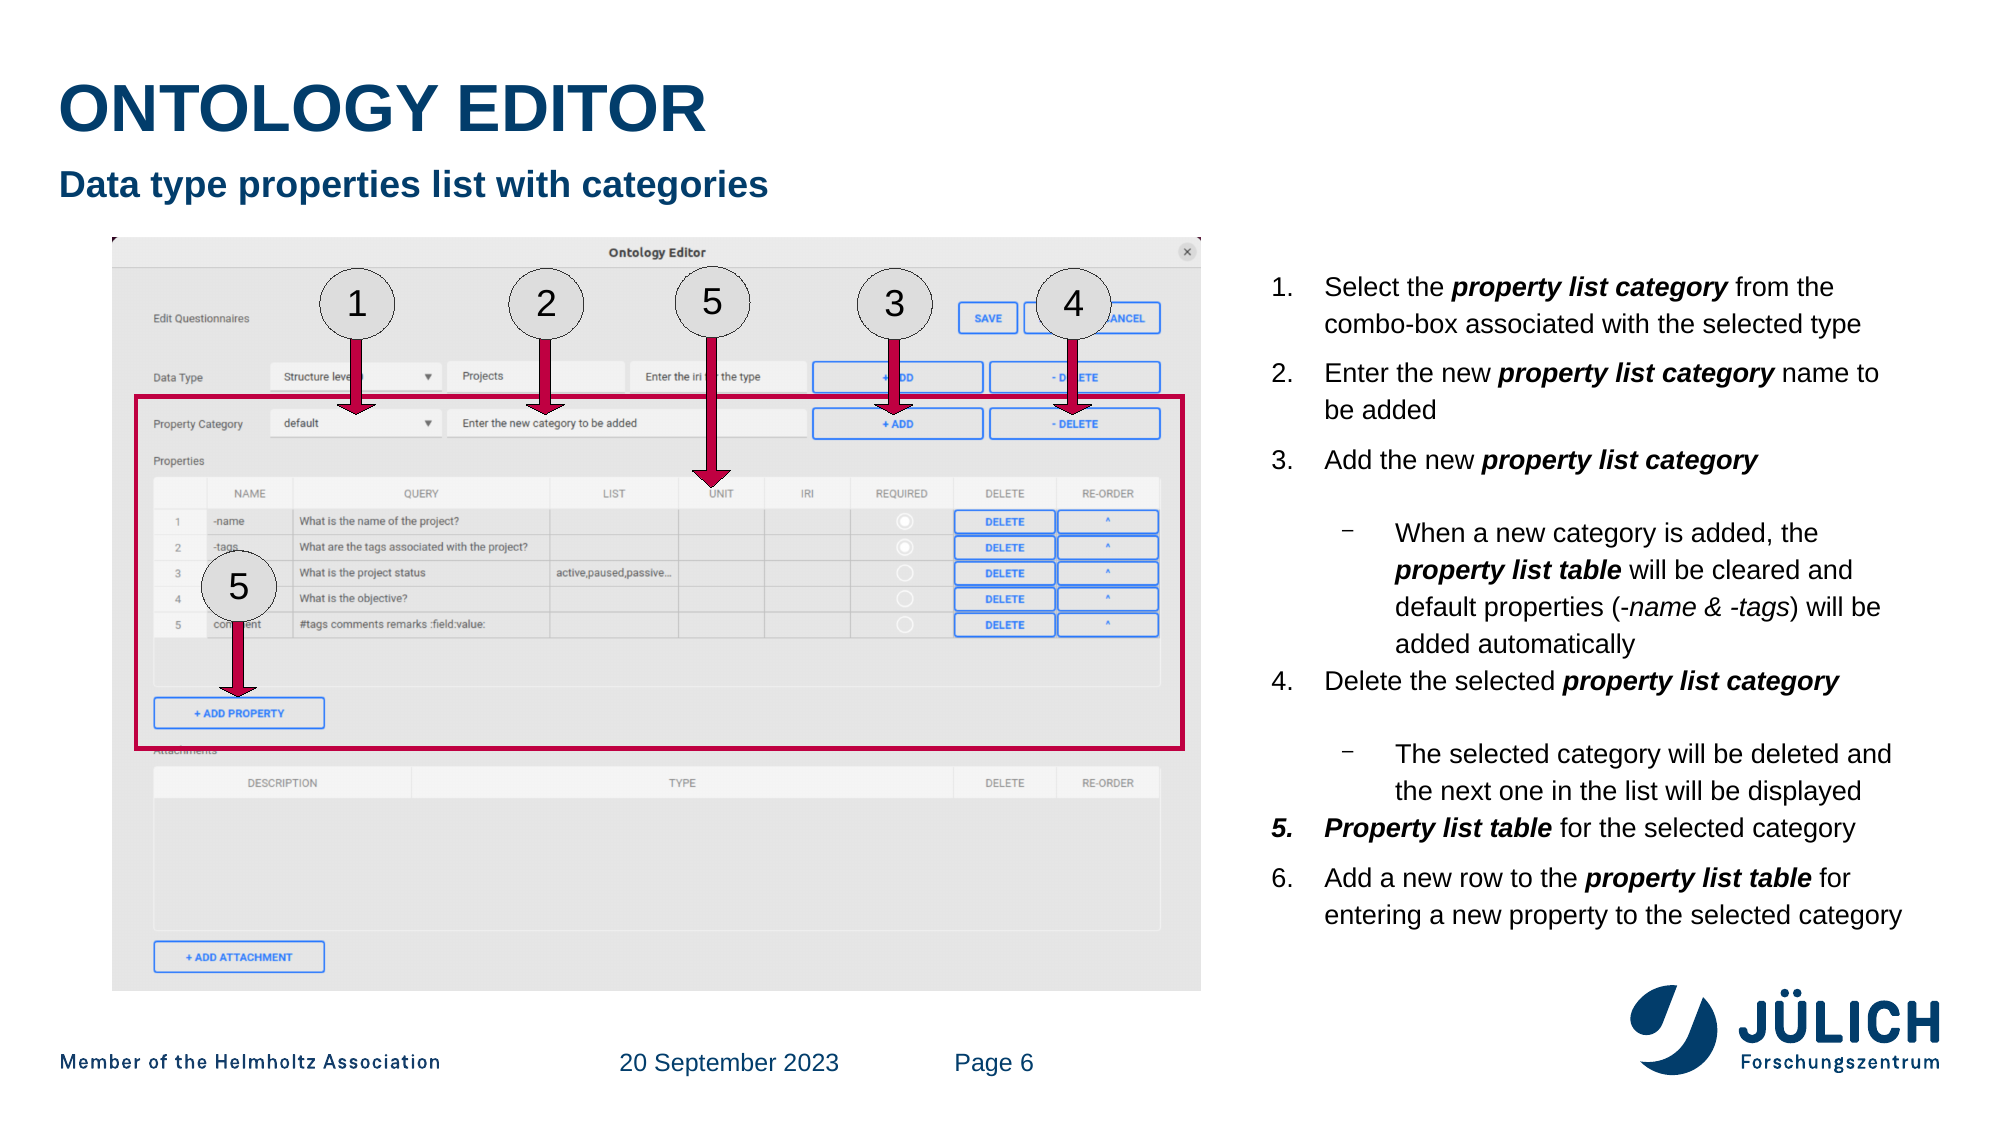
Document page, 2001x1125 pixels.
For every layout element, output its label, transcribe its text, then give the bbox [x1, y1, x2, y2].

list Select the property list category from the combo-box associated with the selected type Enter the new property list category name to be added Add the new property list category When a new category is added, the property list table will be cleared and default properties (-name & -tags) will be added automatically Delete the selected property list category The selected category will be deleted and the next one in the list will be displayed Property list table for the selected category Add a new row to the property list table for entering a new property to the selected category [1253, 264, 1916, 903]
text_box 5 [675, 266, 751, 338]
text_box 2 [508, 268, 584, 340]
list Data type properties list with categories [58, 154, 1937, 238]
text_box [134, 338, 1185, 751]
text_box 1 [319, 268, 395, 340]
picture [112, 237, 1201, 991]
text_box 3 [857, 268, 933, 340]
text_box 5 [201, 550, 277, 622]
title Ontology Editor [59, 53, 1938, 238]
slide_number 20 September 2023 [619, 1046, 882, 1084]
text_box 4 [1036, 268, 1112, 340]
slide_number Page <number> [954, 1046, 1073, 1084]
